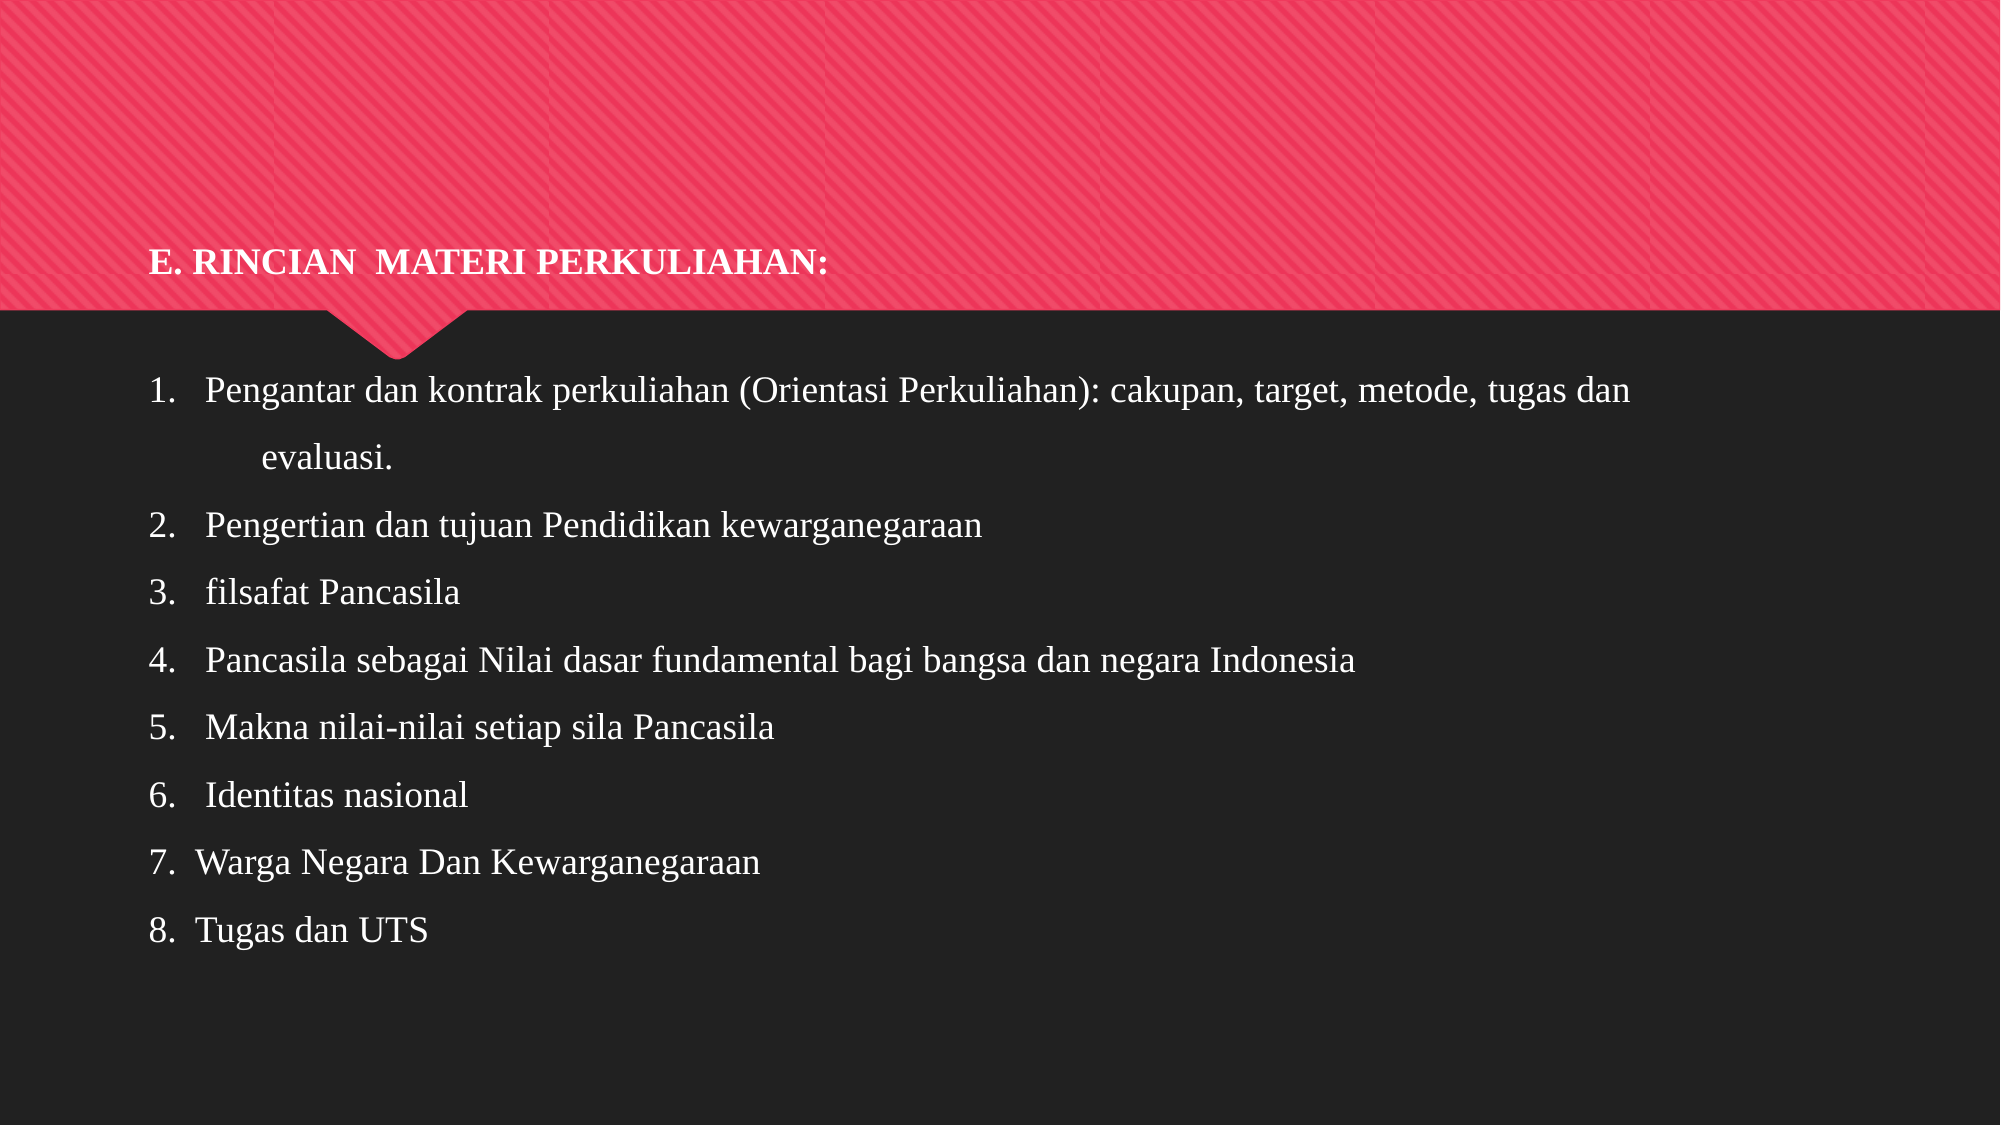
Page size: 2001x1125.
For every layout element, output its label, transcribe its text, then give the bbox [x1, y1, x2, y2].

text_box E. RINCIAN MATERI PERKULIAHAN: Pengantar dan kontrak perkuliahan (Orientasi Perkuliahan): cakupan, target, metode, tugas dan evaluasi. 2. Pengertian dan tujuan Pendidikan kewarganegaraan 3. filsafat Pancasila 4. Pancasila sebagai Nilai dasar fundamental bagi bangsa dan negara Indonesia 5. Makna nilai-nilai setiap sila Pancasila 6. Identitas nasional 7. Warga Negara Dan Kewarganegaraan 8. Tugas dan UTS [133, 207, 1749, 1019]
